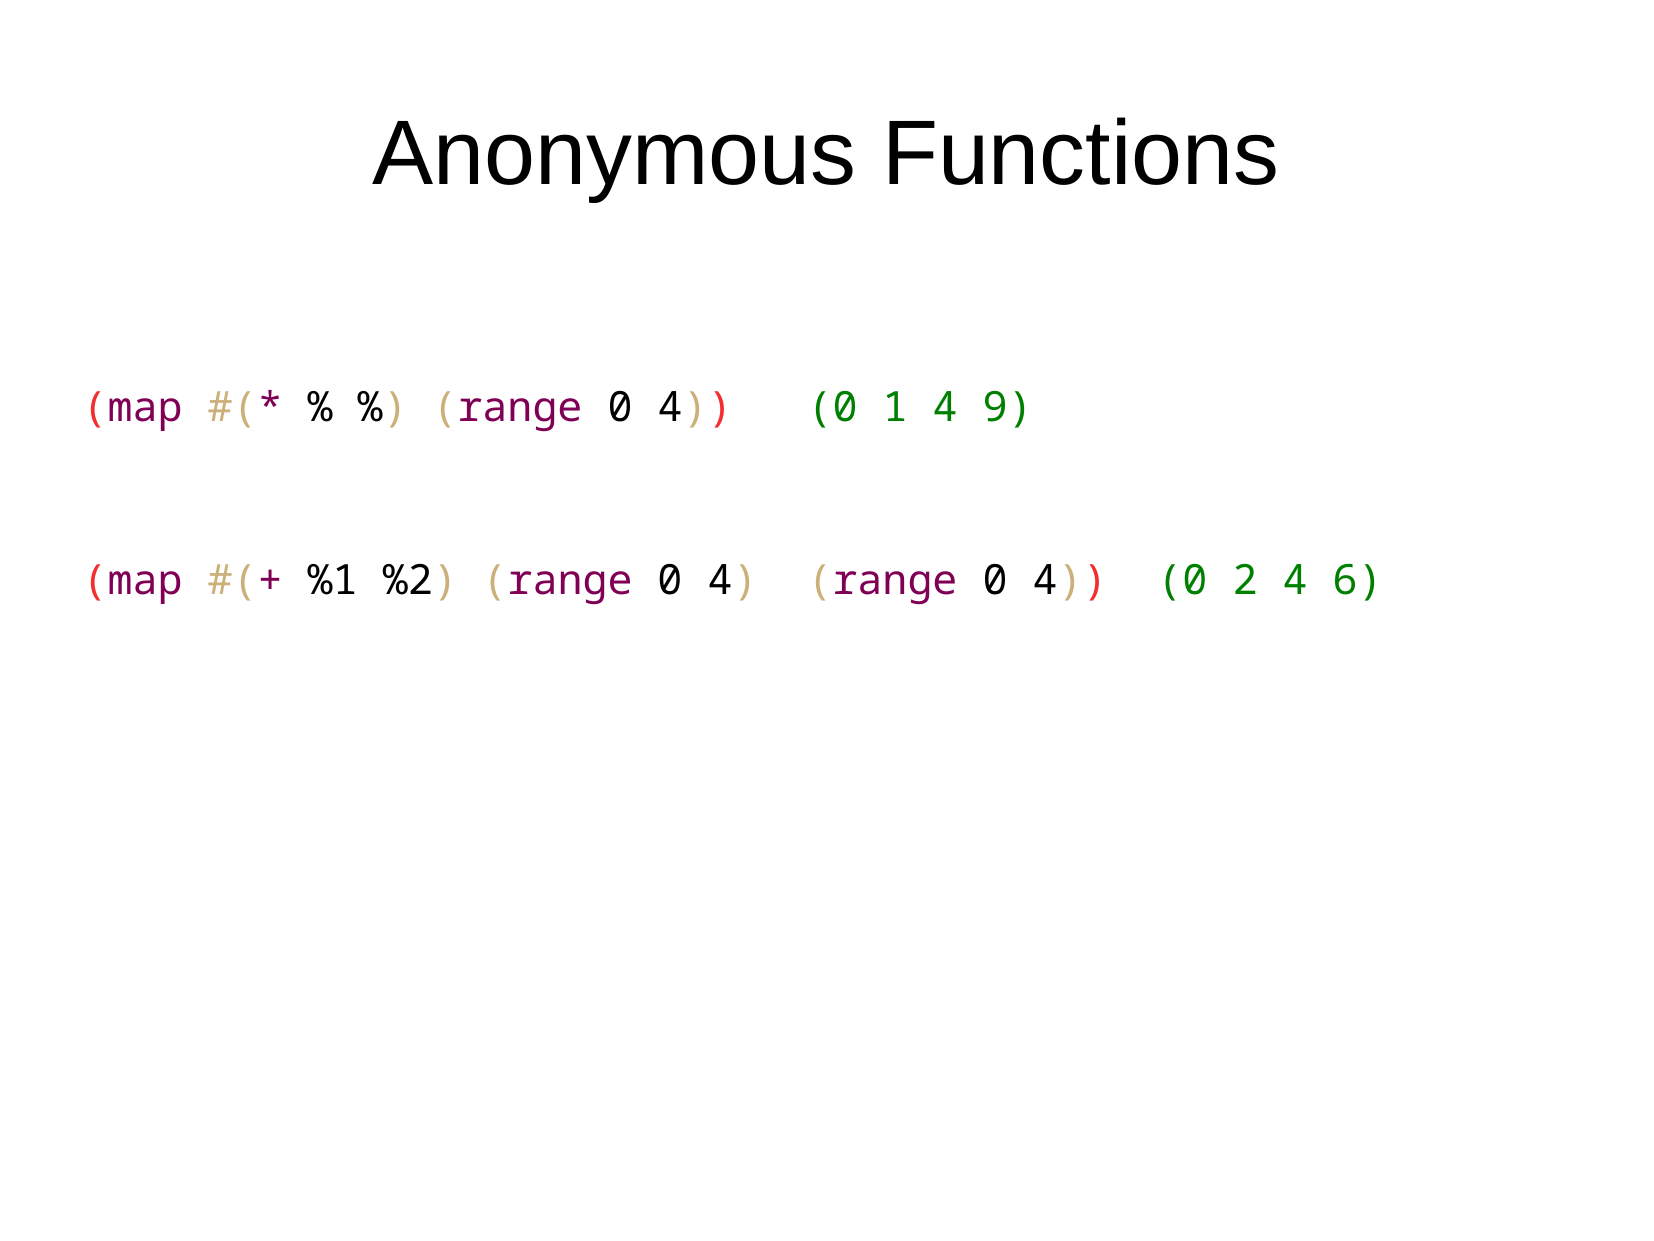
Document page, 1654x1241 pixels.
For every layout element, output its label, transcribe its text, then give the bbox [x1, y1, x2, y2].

list (map #(* % %) (range 0 4)) (0 1 4 9) (map #(+ %1 %2) (range 0 4) (range 0 4)) (0 2 4 6) [82, 290, 1560, 686]
title Anonymous Functions [82, 49, 1571, 257]
